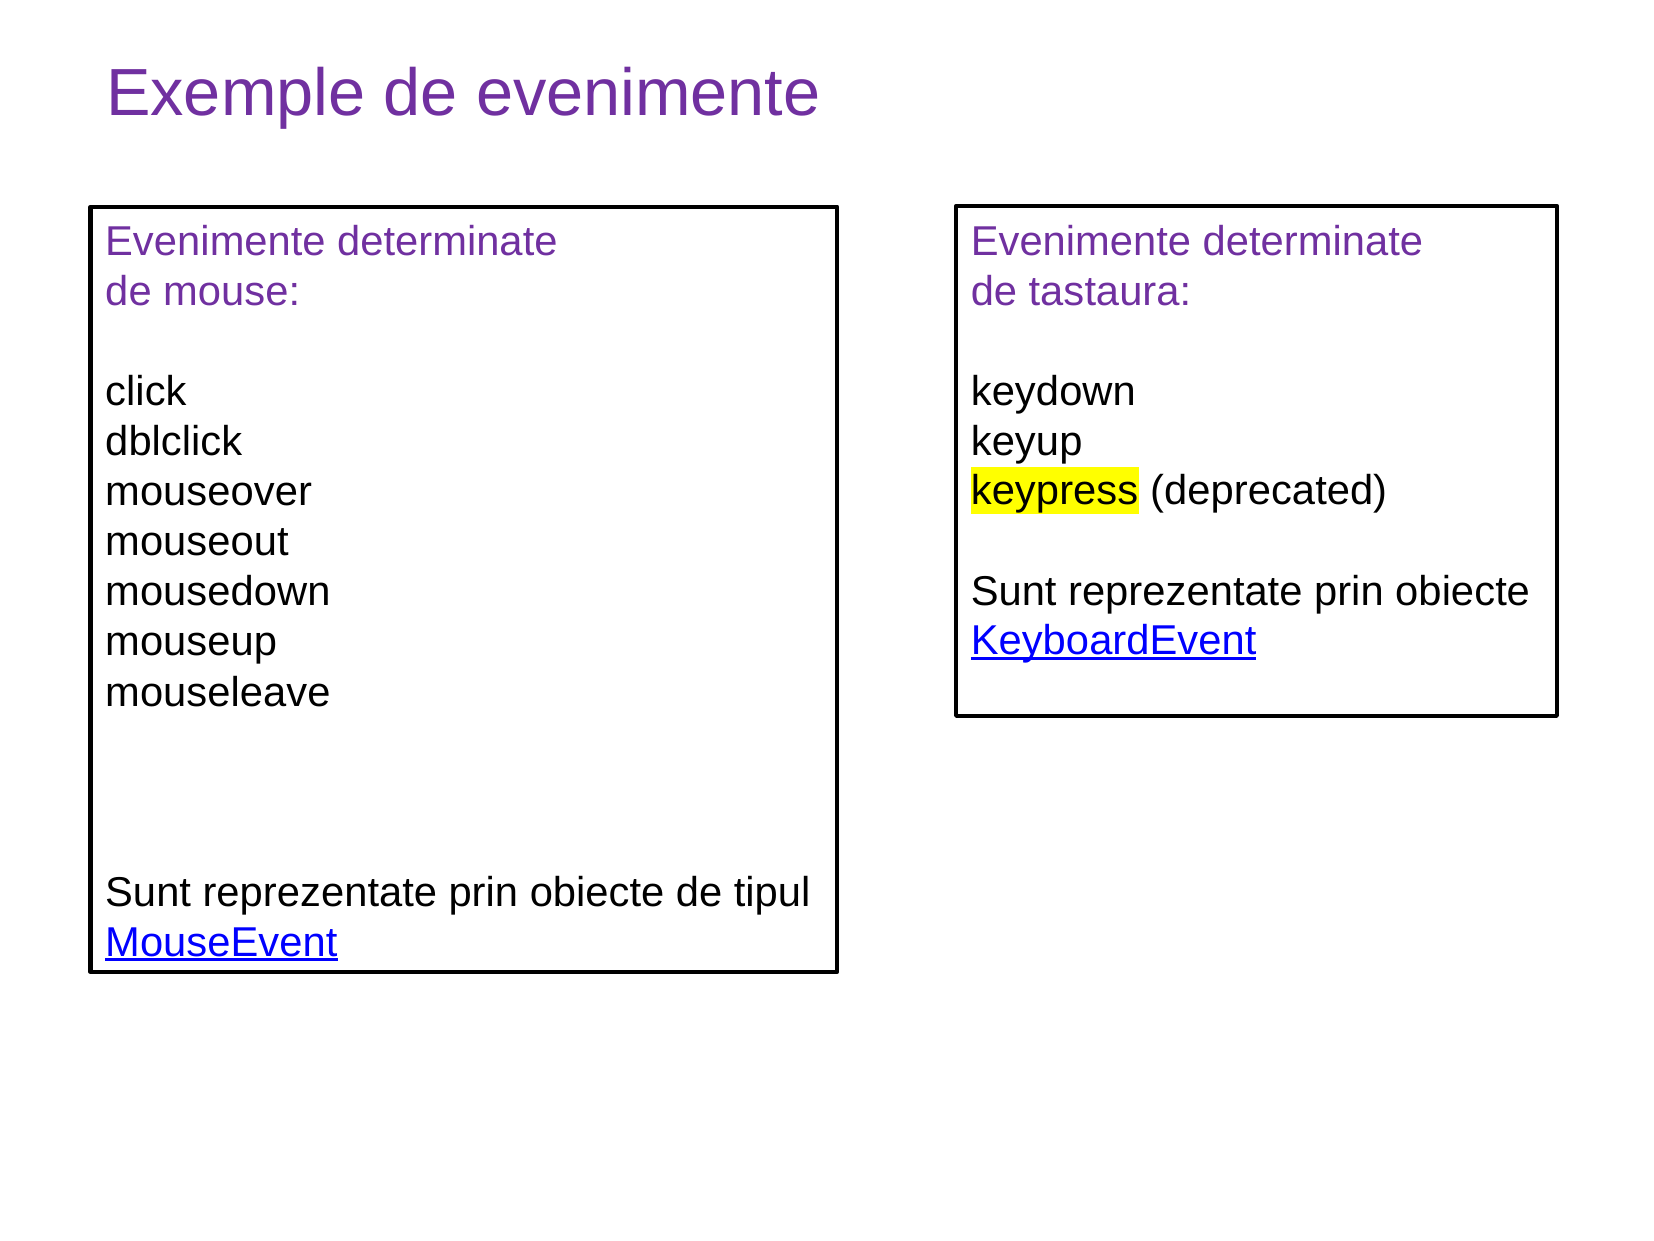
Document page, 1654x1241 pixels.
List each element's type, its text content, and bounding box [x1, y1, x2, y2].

text_box Evenimente determinate de tastaura: keydown keyup keypress (deprecated) Sunt reprezentate prin obiecte KeyboardEvent [956, 205, 1557, 716]
text_box Exemple de evenimente [91, 41, 836, 137]
text_box Evenimente determinate de mouse: click dblclick mouseover mouseout mousedown mouseup mouseleave Sunt reprezentate prin obiecte de tipul MouseEvent [90, 206, 838, 972]
